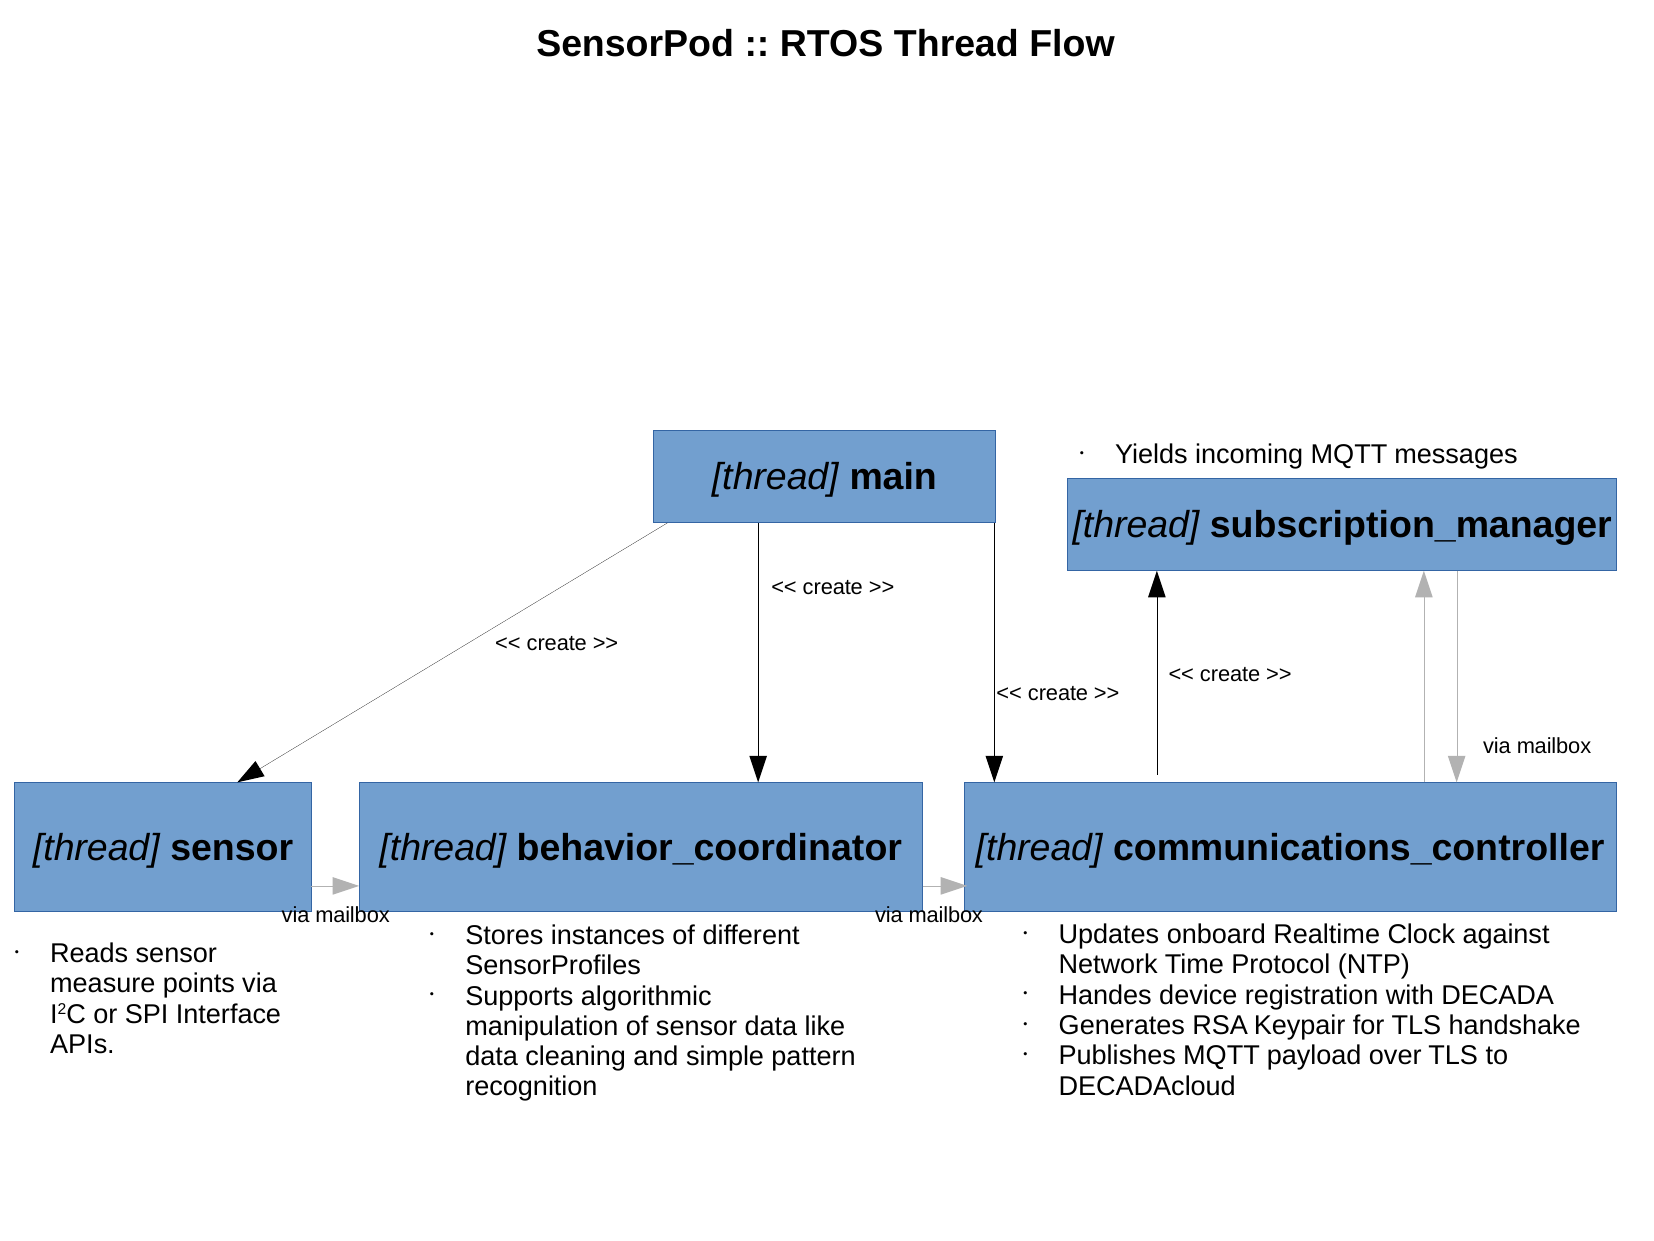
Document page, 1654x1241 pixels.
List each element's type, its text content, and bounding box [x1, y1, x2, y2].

text_box << create >> [981, 673, 1145, 721]
text_box << create >> [756, 567, 920, 661]
text_box [thread] subscription_manager [1067, 478, 1617, 571]
text_box SensorPod :: RTOS Thread Flow [91, 15, 1561, 91]
text_box via mailbox [266, 895, 431, 961]
text_box << create >> [1153, 654, 1318, 694]
text_box [thread] sensor [14, 782, 312, 912]
text_box [thread] main [653, 430, 996, 523]
text_box Reads sensor measure points via I2C or SPI Interface APIs. [0, 930, 312, 1081]
text_box [thread] communications_controller [964, 782, 1617, 912]
text_box via mailbox [1468, 726, 1632, 792]
text_box Stores instances of different SensorProfiles Supports algorithmic manipulation of sensor data like data cleaning and simple pattern recognition [415, 912, 876, 1175]
text_box Updates onboard Realtime Clock against Network Time Protocol (NTP) Handes device registration with DECADA Generates RSA Keypair for TLS handshake Publishes MQTT payload over TLS to DECADAcloud [1008, 911, 1602, 1139]
text_box [thread] behavior_coordinator [359, 782, 923, 912]
text_box Yields incoming MQTT messages [1065, 431, 1633, 479]
text_box << create >> [480, 623, 644, 666]
text_box via mailbox [860, 895, 1024, 961]
